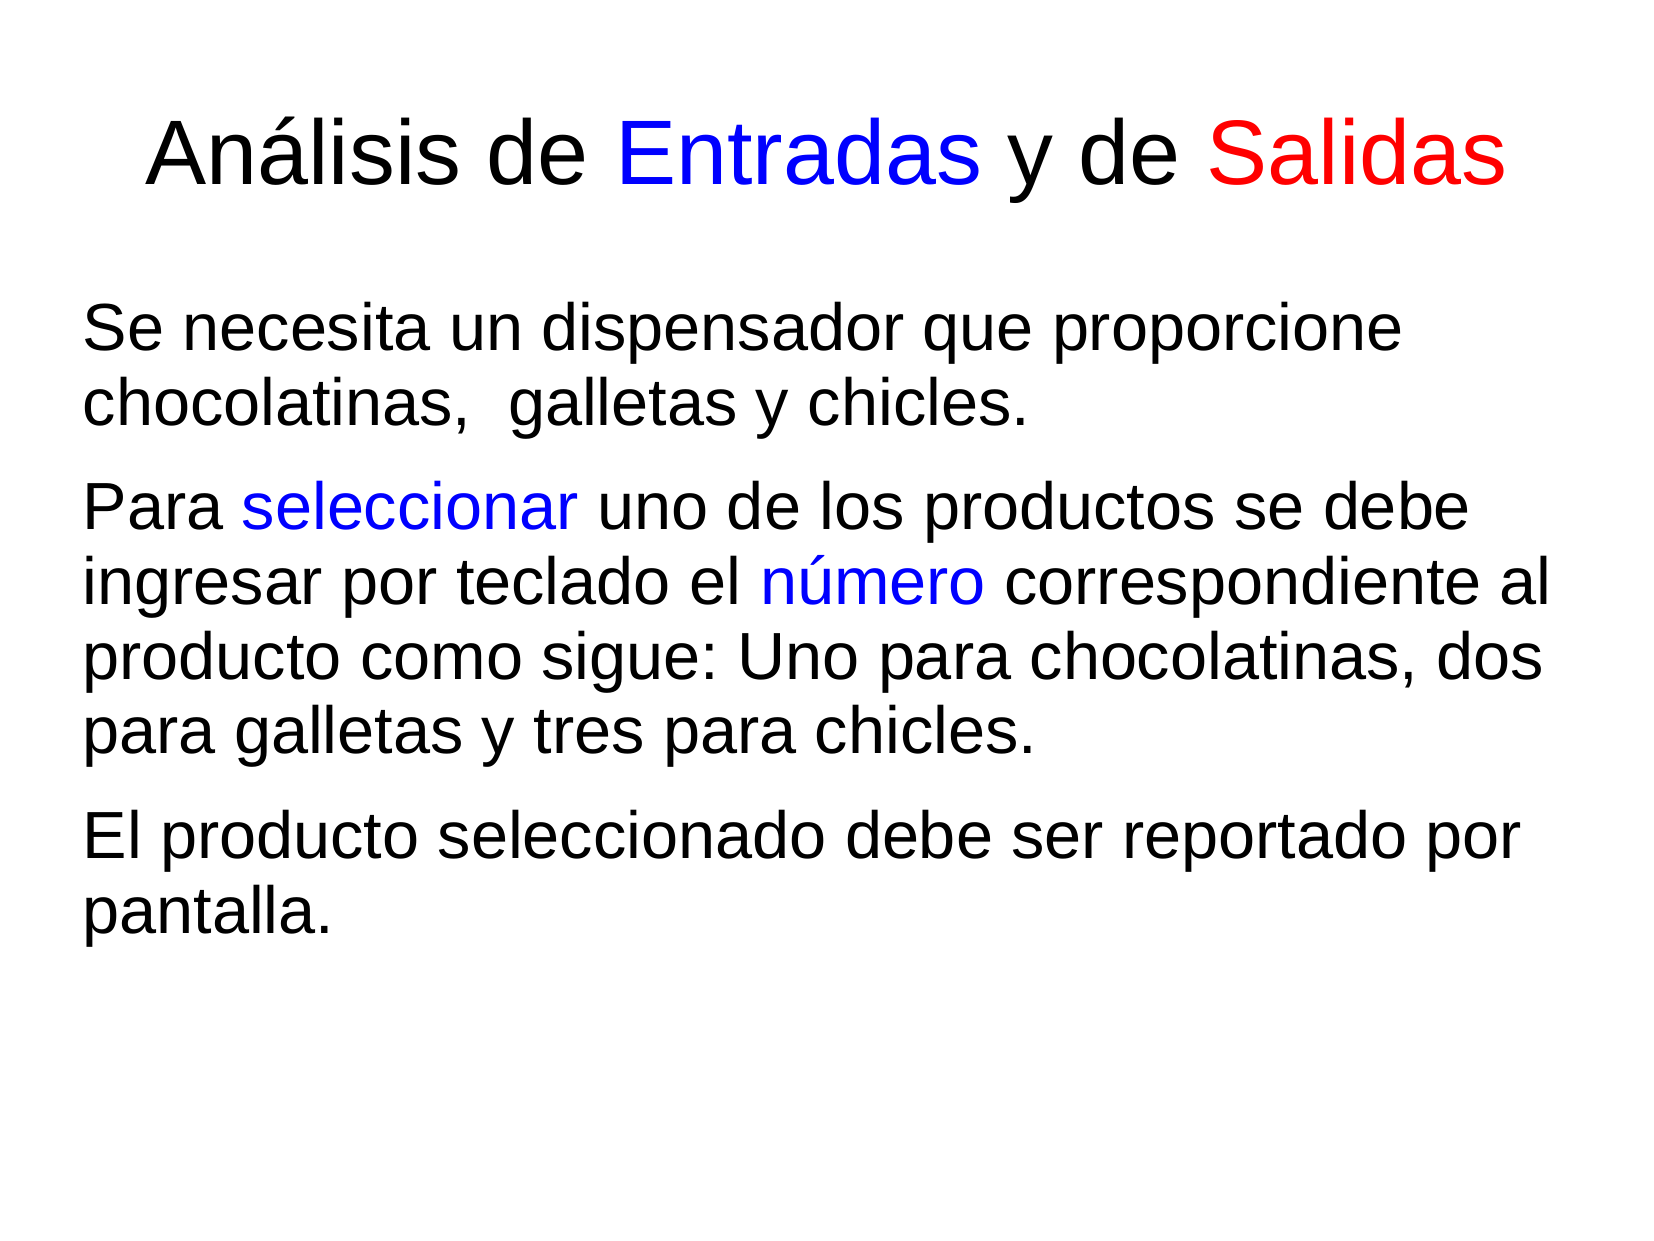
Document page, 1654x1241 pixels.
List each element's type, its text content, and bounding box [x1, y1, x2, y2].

list Se necesita un dispensador que proporcione chocolatinas, galletas y chicles. Para seleccionar uno de los productos se debe ingresar por teclado el número correspondiente al producto como sigue: Uno para chocolatinas, dos para galletas y tres para chicles. El producto seleccionado debe ser reportado por pantalla. [82, 290, 1571, 1010]
title Análisis de Entradas y de Salidas [82, 49, 1571, 257]
